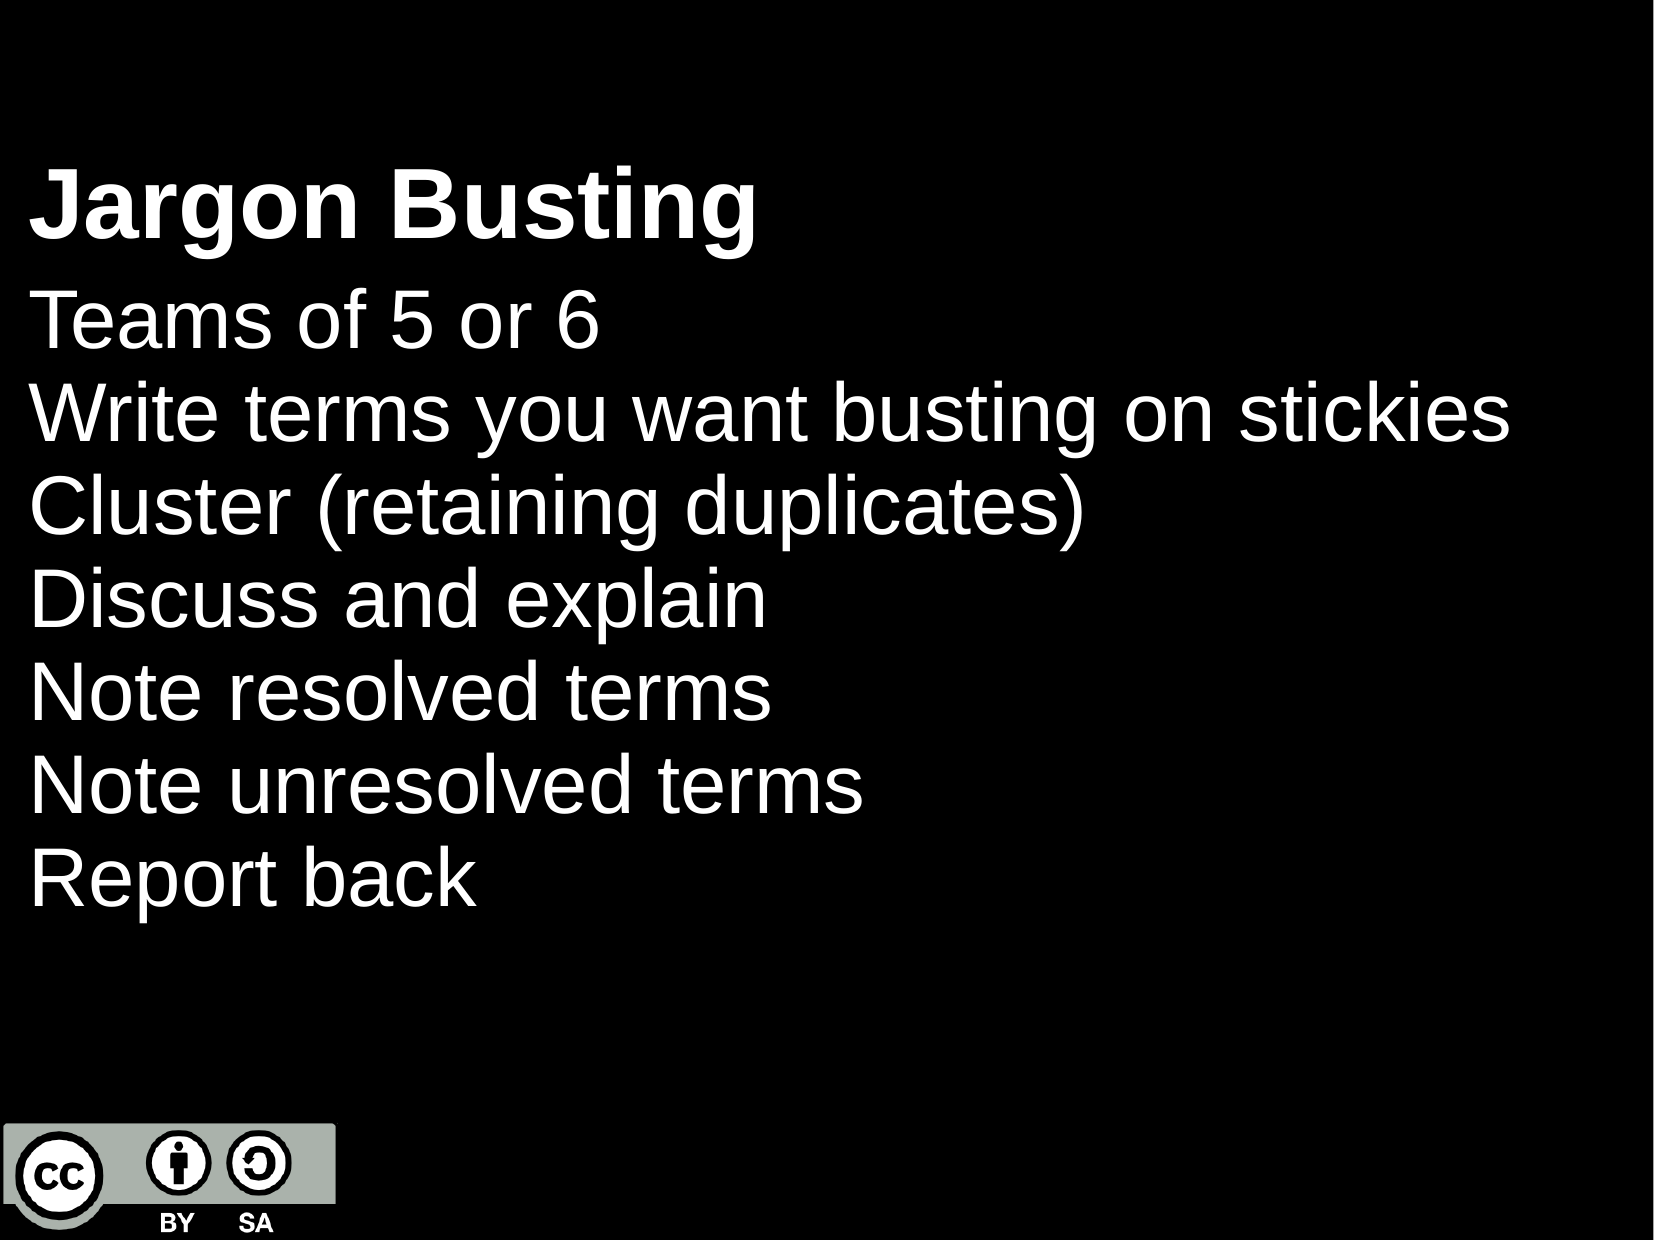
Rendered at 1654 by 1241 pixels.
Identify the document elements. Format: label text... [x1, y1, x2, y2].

text_box Jargon Busting Teams of 5 or 6 Write terms you want busting on stickies Cluster (retaining duplicates) Discuss and explain Note resolved terms Note unresolved terms Report back [28, 146, 1623, 926]
picture [0, 1120, 338, 1239]
